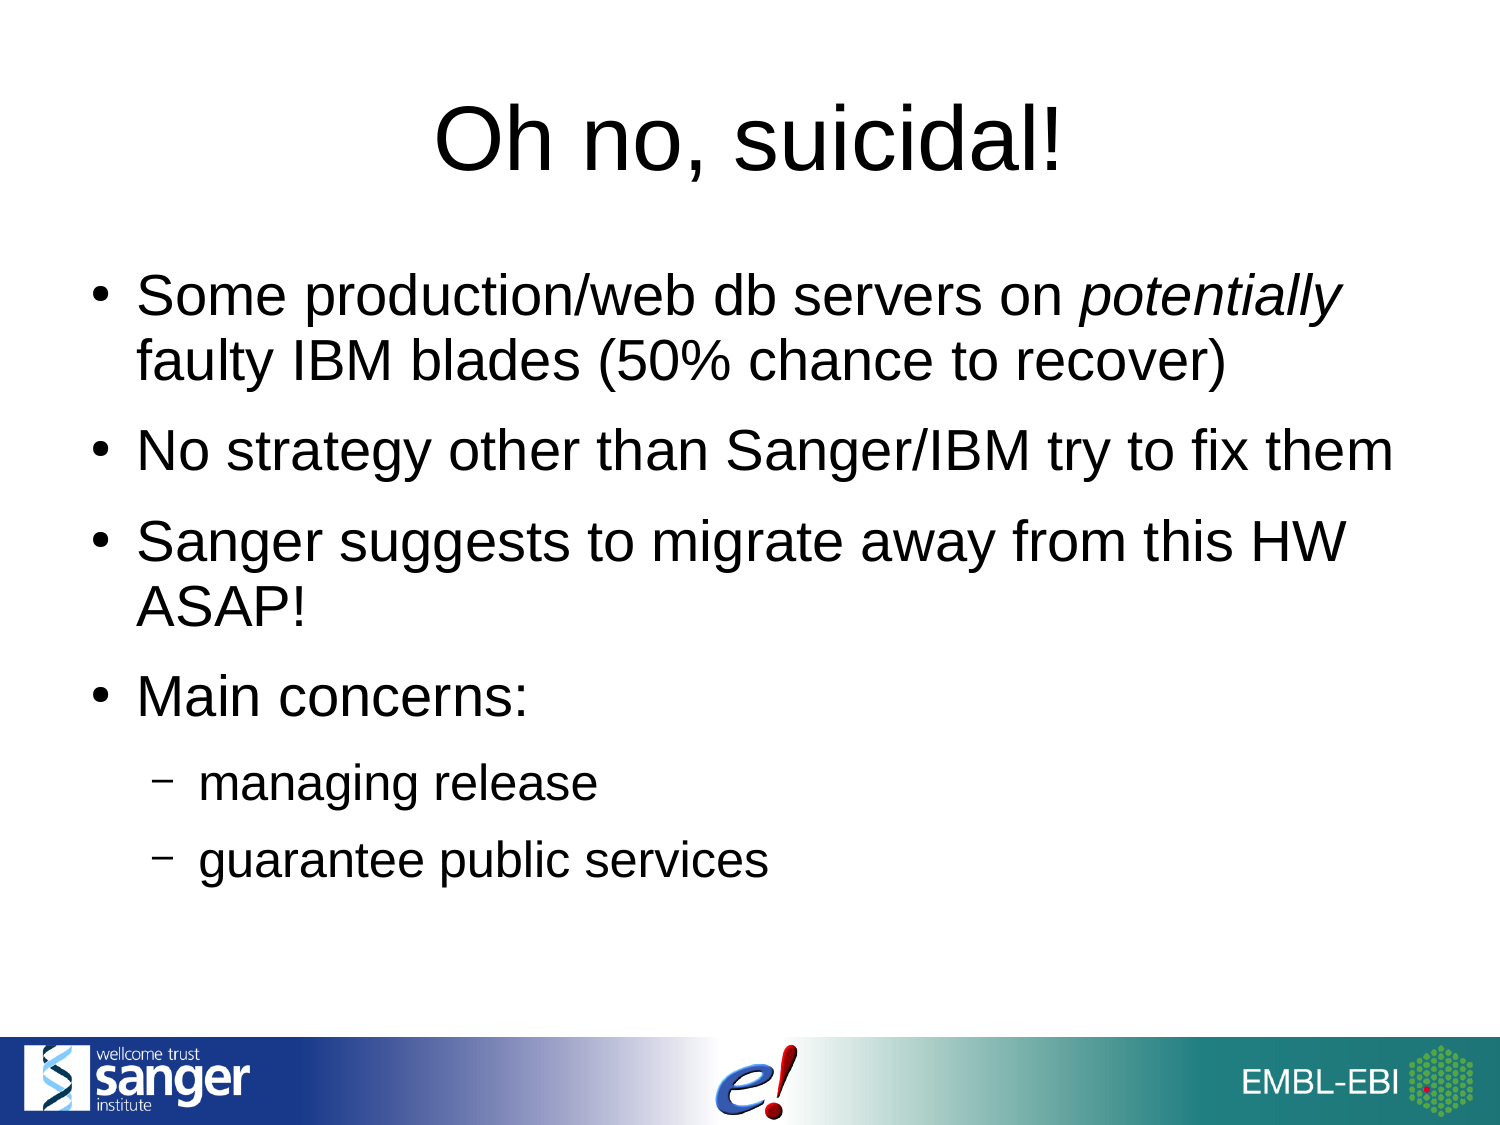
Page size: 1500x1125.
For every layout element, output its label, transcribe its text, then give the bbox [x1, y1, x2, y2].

picture [0, 1037, 1500, 1125]
title Oh no, suicidal! [75, 44, 1425, 233]
list Some production/web db servers on potentially faulty IBM blades (50% chance to recover) No strategy other than Sanger/IBM try to fix them Sanger suggests to migrate away from this HW ASAP! Main concerns: managing release guarantee public services [75, 263, 1395, 916]
